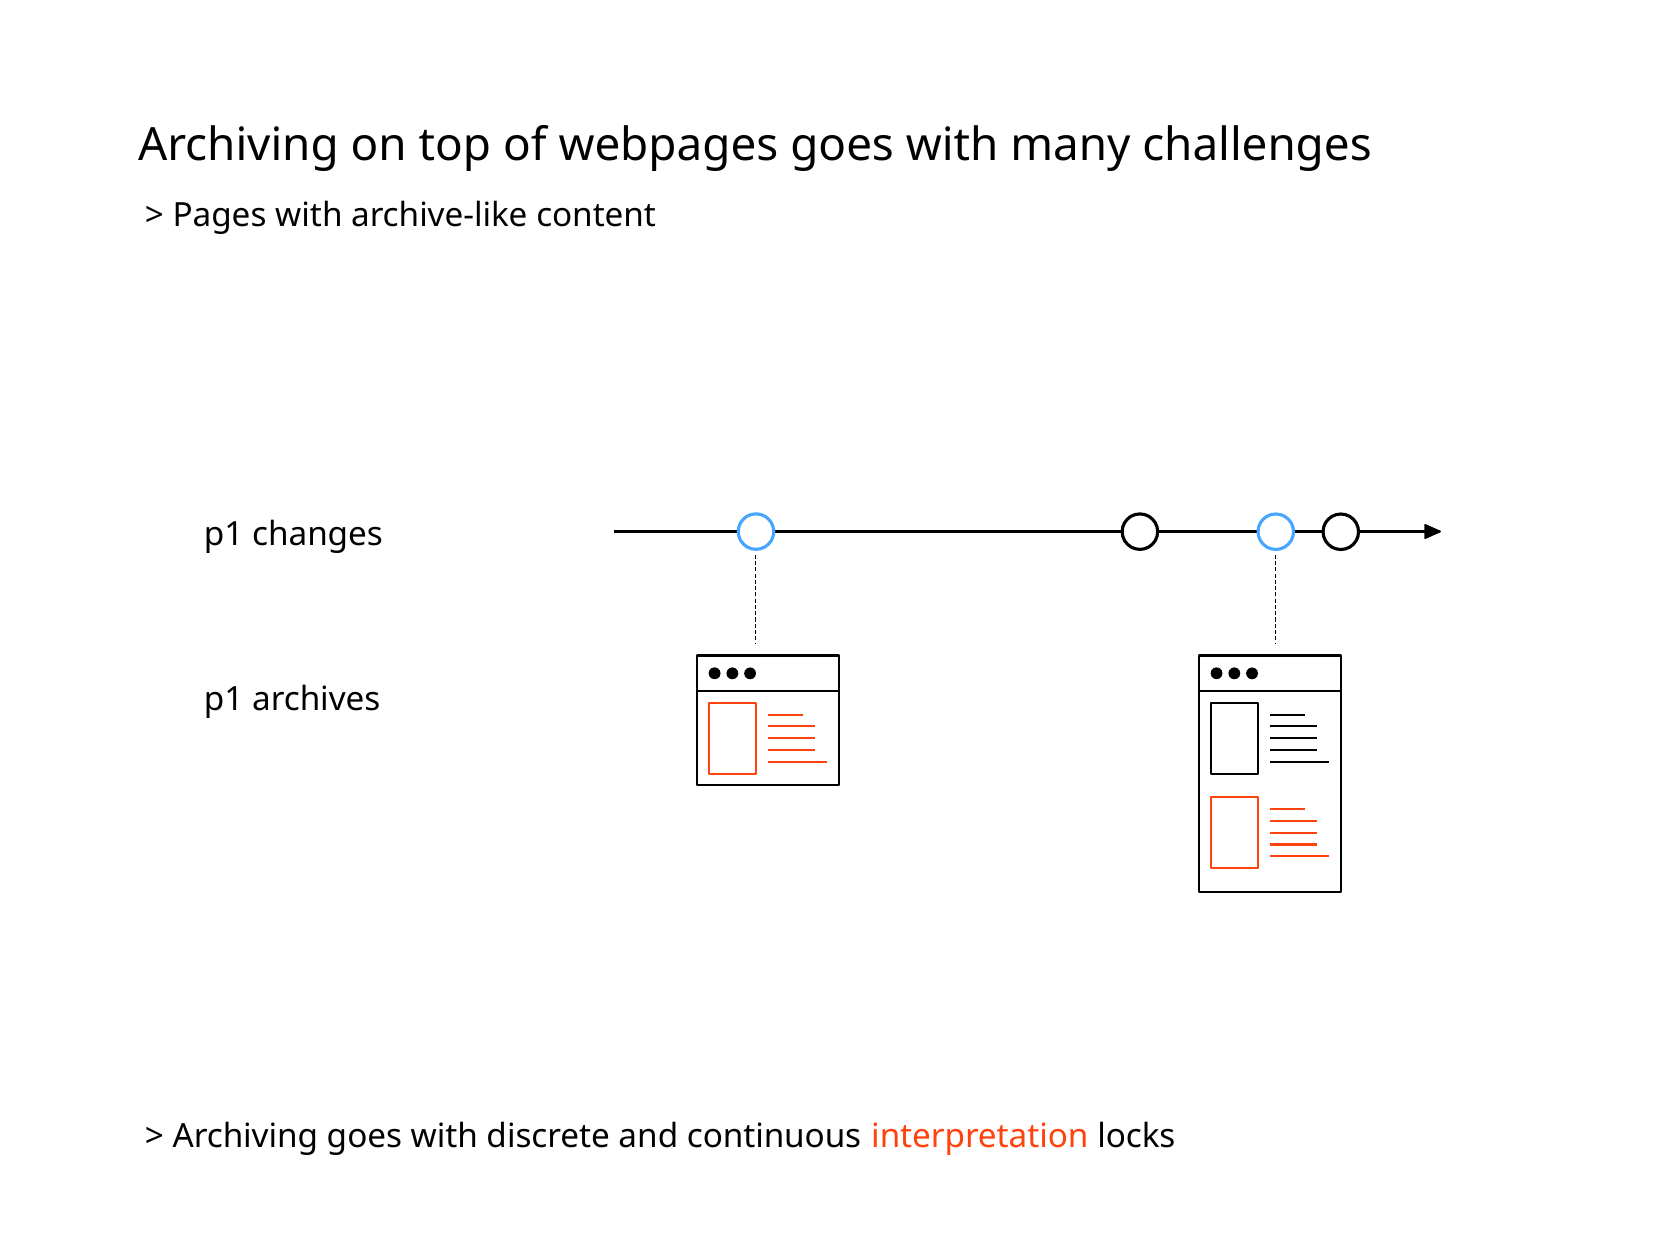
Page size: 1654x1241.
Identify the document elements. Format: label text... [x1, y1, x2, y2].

text_box Archiving on top of webpages goes with many challenges [123, 118, 1462, 233]
text_box [1122, 513, 1158, 550]
text_box [1258, 513, 1294, 550]
text_box [696, 655, 839, 690]
text_box > Pages with archive-like content [130, 183, 1430, 238]
text_box [1323, 514, 1359, 550]
text_box p1 changes [189, 502, 394, 557]
text_box > Archiving goes with discrete and continuous interpretation locks [130, 1104, 1165, 1159]
text_box p1 archives [189, 667, 389, 722]
text_box [1198, 691, 1341, 892]
text_box [696, 691, 839, 786]
text_box [738, 513, 774, 550]
text_box [1198, 655, 1341, 690]
